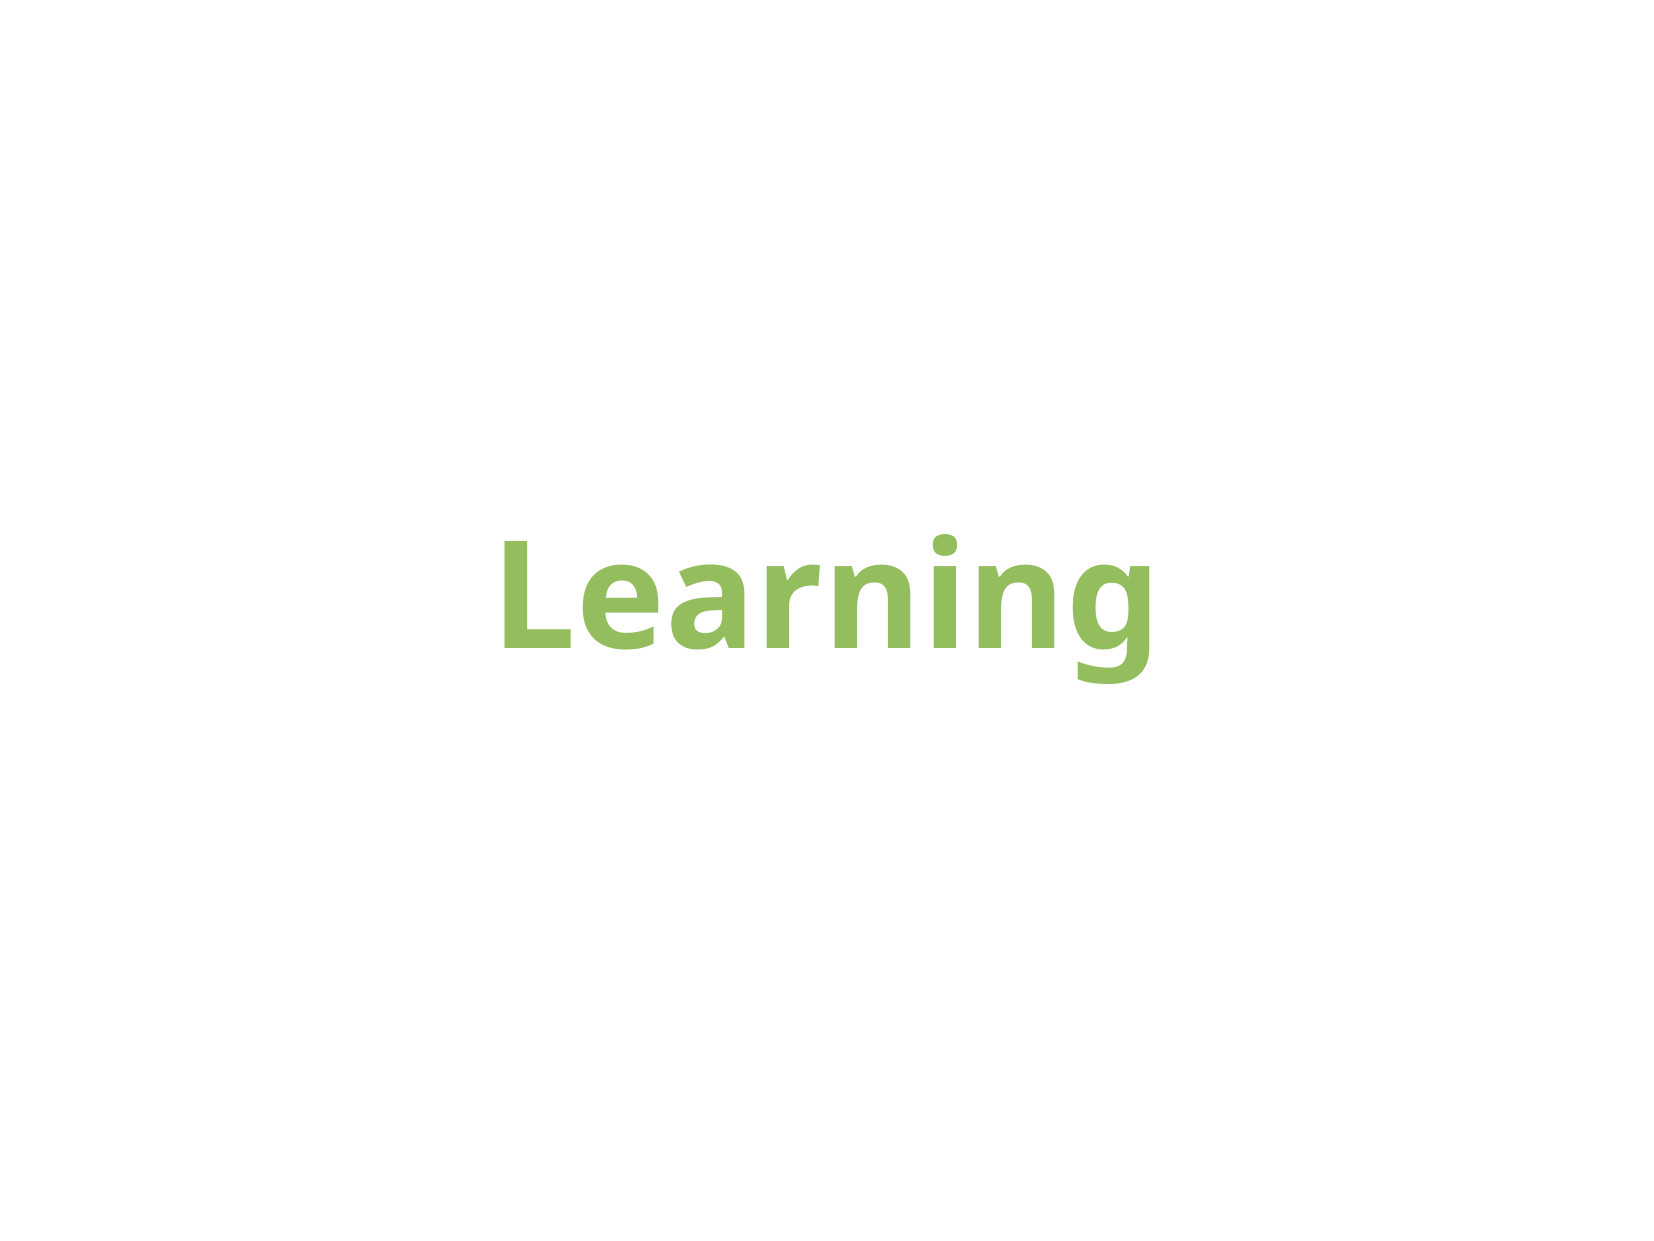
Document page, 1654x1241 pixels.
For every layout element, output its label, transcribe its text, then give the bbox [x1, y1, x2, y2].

title Learning [59, 413, 1595, 768]
